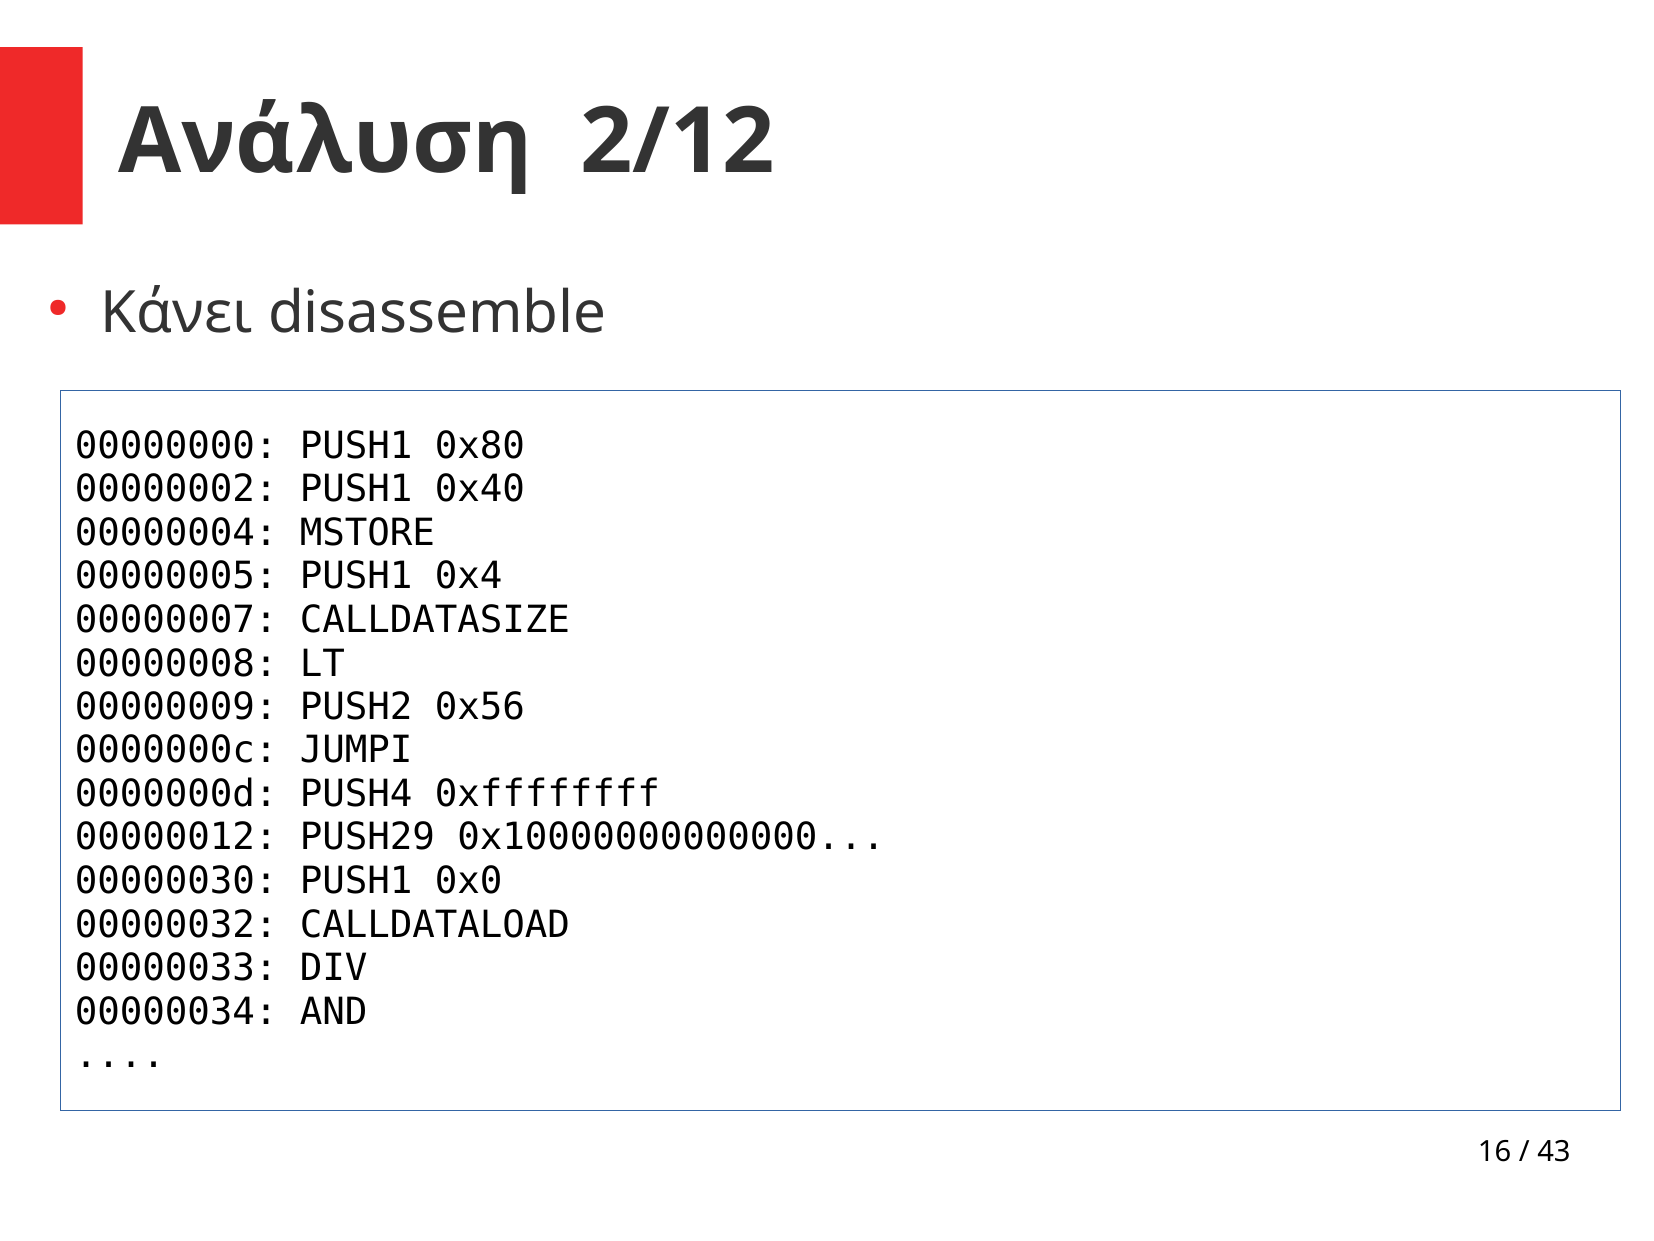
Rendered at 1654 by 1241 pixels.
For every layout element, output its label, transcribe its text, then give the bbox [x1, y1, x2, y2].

list Κάνει disassemble [30, 270, 1621, 376]
title Ανάλυση 2/12 [118, 33, 1571, 241]
text_box 00000000: PUSH1 0x80 00000002: PUSH1 0x40 00000004: MSTORE 00000005: PUSH1 0x4 00000007: CALLDATASIZE 00000008: LT 00000009: PUSH2 0x56 0000000c: JUMPI 0000000d: PUSH4 0xffffffff 00000012: PUSH29 0x10000000000000... 00000030: PUSH1 0x0 00000032: CALLDATALOAD 00000033: DIV 00000034: AND .... [60, 390, 1621, 1111]
